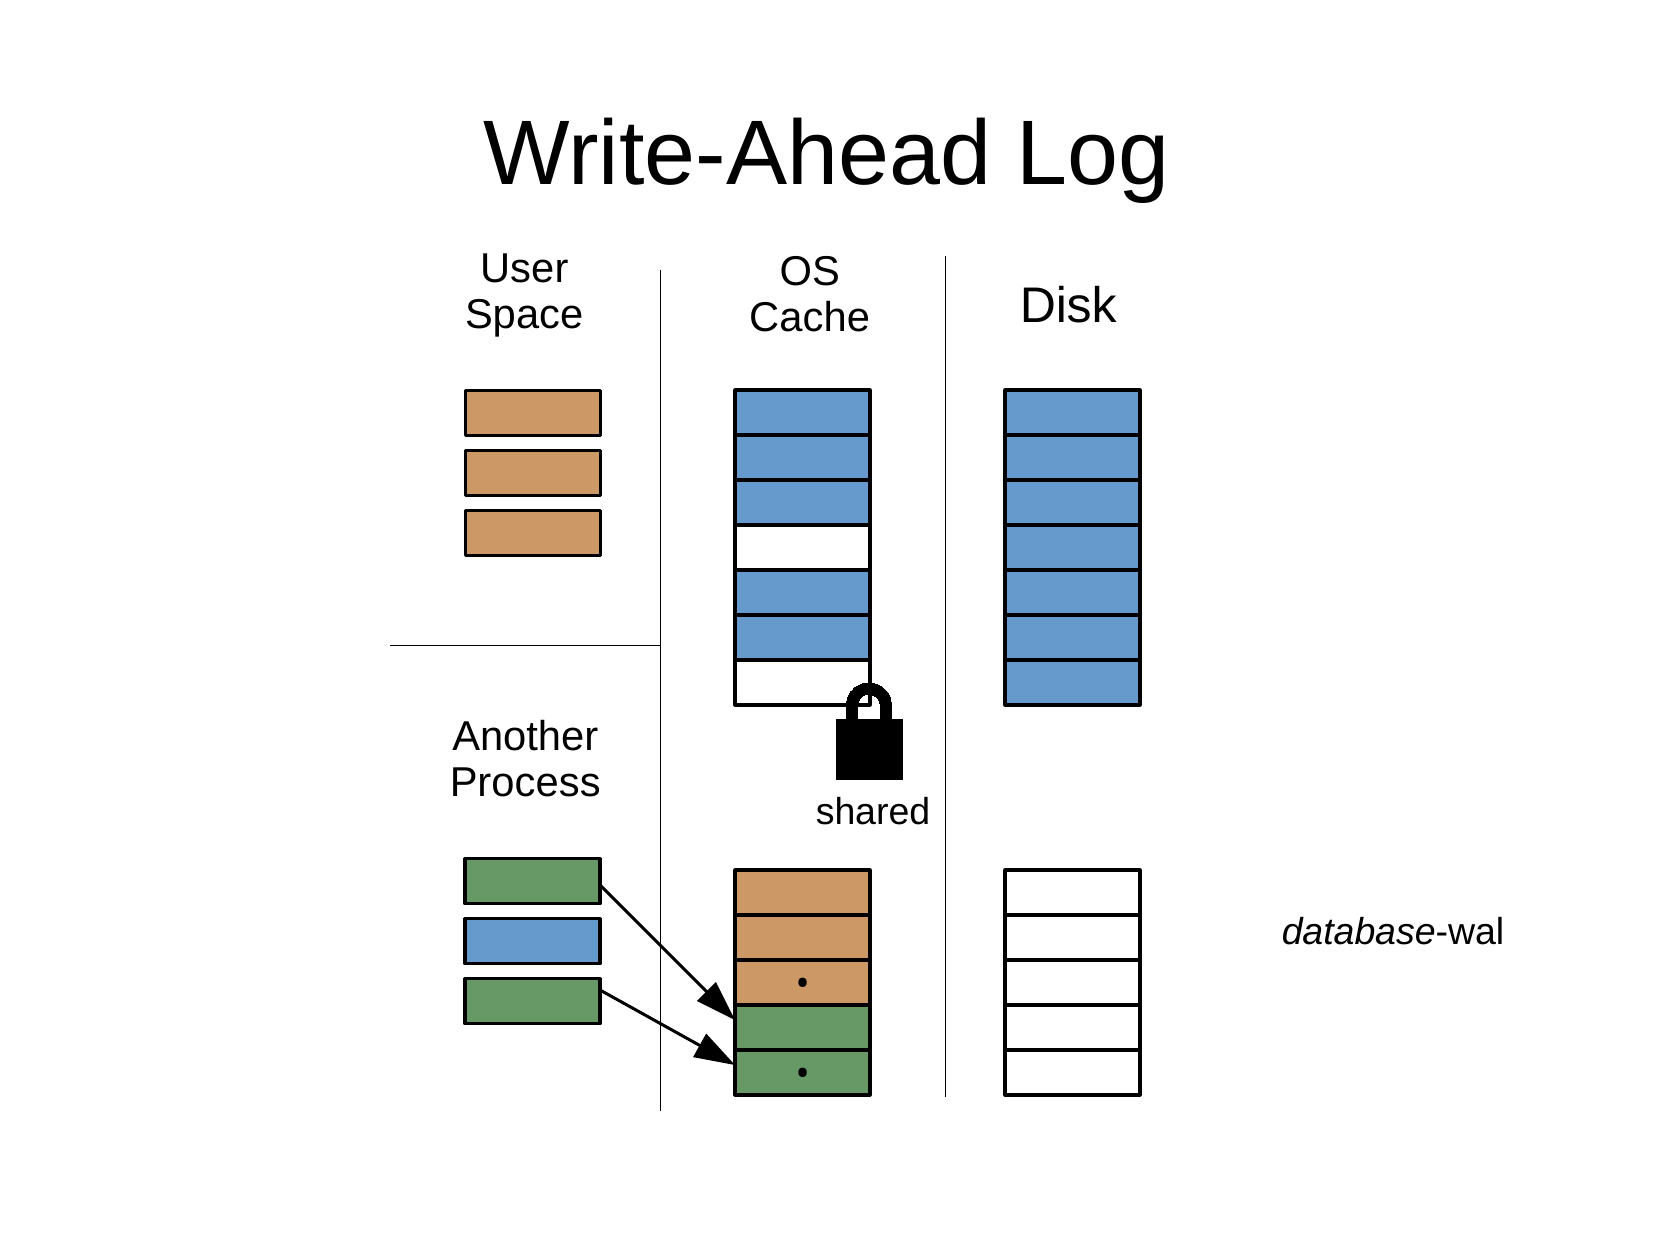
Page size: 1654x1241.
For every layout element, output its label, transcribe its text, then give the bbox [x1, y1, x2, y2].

text_box [1005, 390, 1141, 706]
text_box [735, 1005, 871, 1050]
text_box [465, 858, 601, 904]
text_box [465, 450, 601, 496]
text_box Disk [1005, 270, 1132, 342]
text_box • [735, 960, 871, 1005]
text_box [465, 918, 601, 964]
text_box [1005, 870, 1141, 1096]
title Write-Ahead Log [82, 49, 1571, 257]
text_box [465, 978, 601, 1024]
text_box [465, 510, 601, 556]
text_box OS Cache [734, 240, 901, 349]
text_box shared [801, 783, 946, 840]
text_box User Space [450, 237, 616, 346]
text_box [465, 390, 601, 436]
text_box [735, 870, 871, 960]
text_box [735, 390, 903, 780]
text_box • [735, 1050, 871, 1096]
text_box Another Process [435, 705, 631, 814]
text_box database-wal [1267, 903, 1576, 961]
